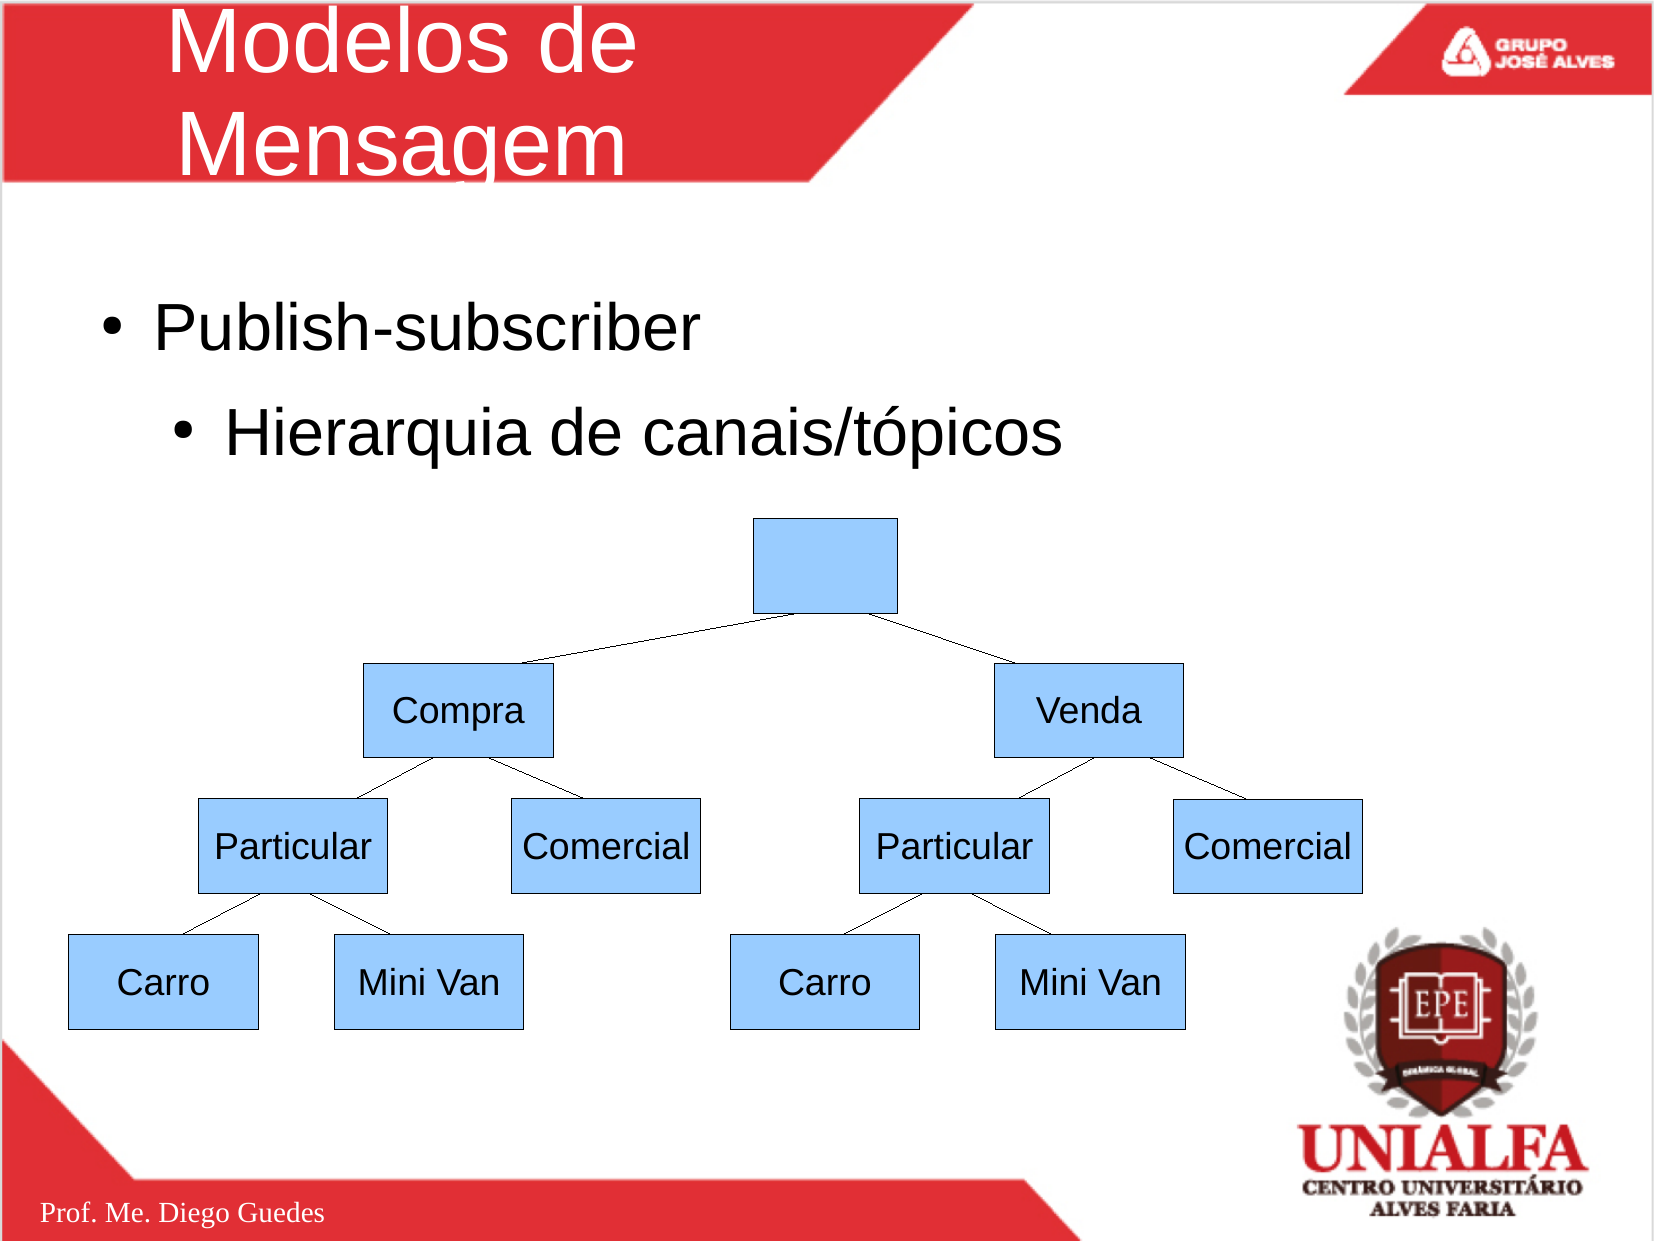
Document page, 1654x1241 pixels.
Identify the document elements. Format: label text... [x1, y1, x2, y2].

text_box [753, 518, 898, 614]
text_box Carro [730, 934, 920, 1030]
text_box Particular [859, 798, 1050, 894]
text_box Mini Van [995, 934, 1186, 1030]
list Publish-subscriber Hierarquia de canais/tópicos [82, 290, 1571, 1010]
text_box Carro [68, 934, 259, 1030]
picture [0, 0, 1654, 1241]
text_box Particular [198, 798, 388, 894]
text_box Comercial [1173, 799, 1363, 894]
title Modelos de Mensagem [6, 0, 799, 195]
text_box Venda [994, 663, 1184, 758]
text_box Mini Van [334, 934, 524, 1030]
text_box Comercial [511, 798, 701, 894]
text_box Compra [363, 663, 554, 758]
